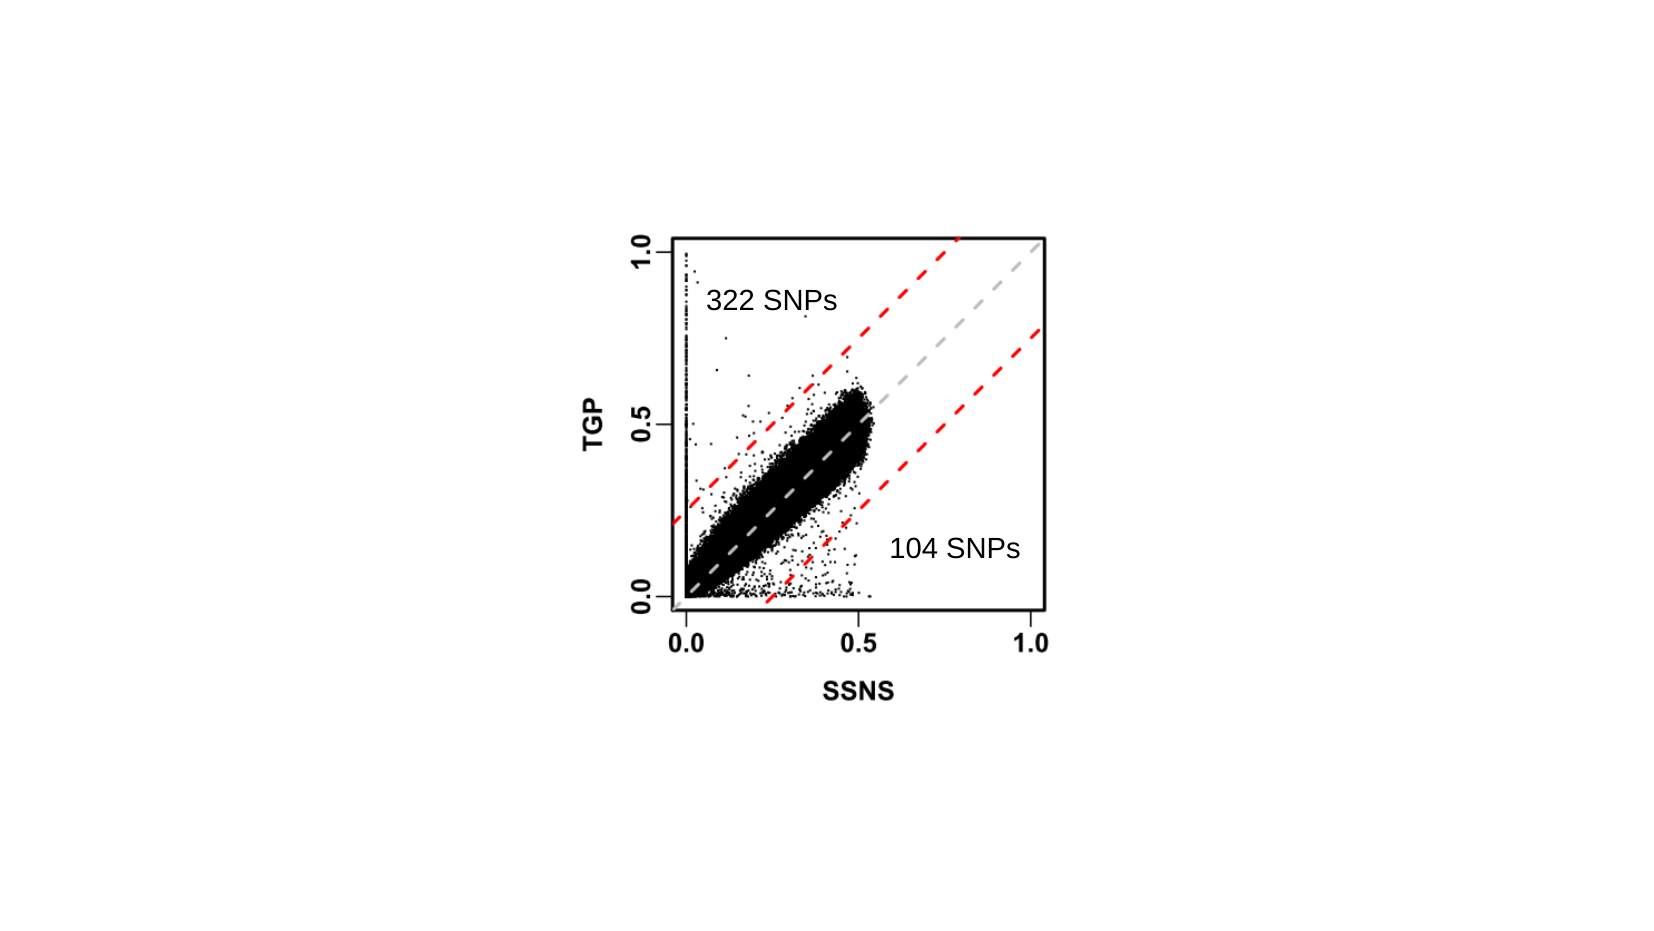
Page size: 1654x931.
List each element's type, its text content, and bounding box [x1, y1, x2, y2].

text_box 322 SNPs [691, 276, 867, 334]
text_box 104 SNPs [874, 525, 1051, 582]
picture [570, 232, 1051, 713]
